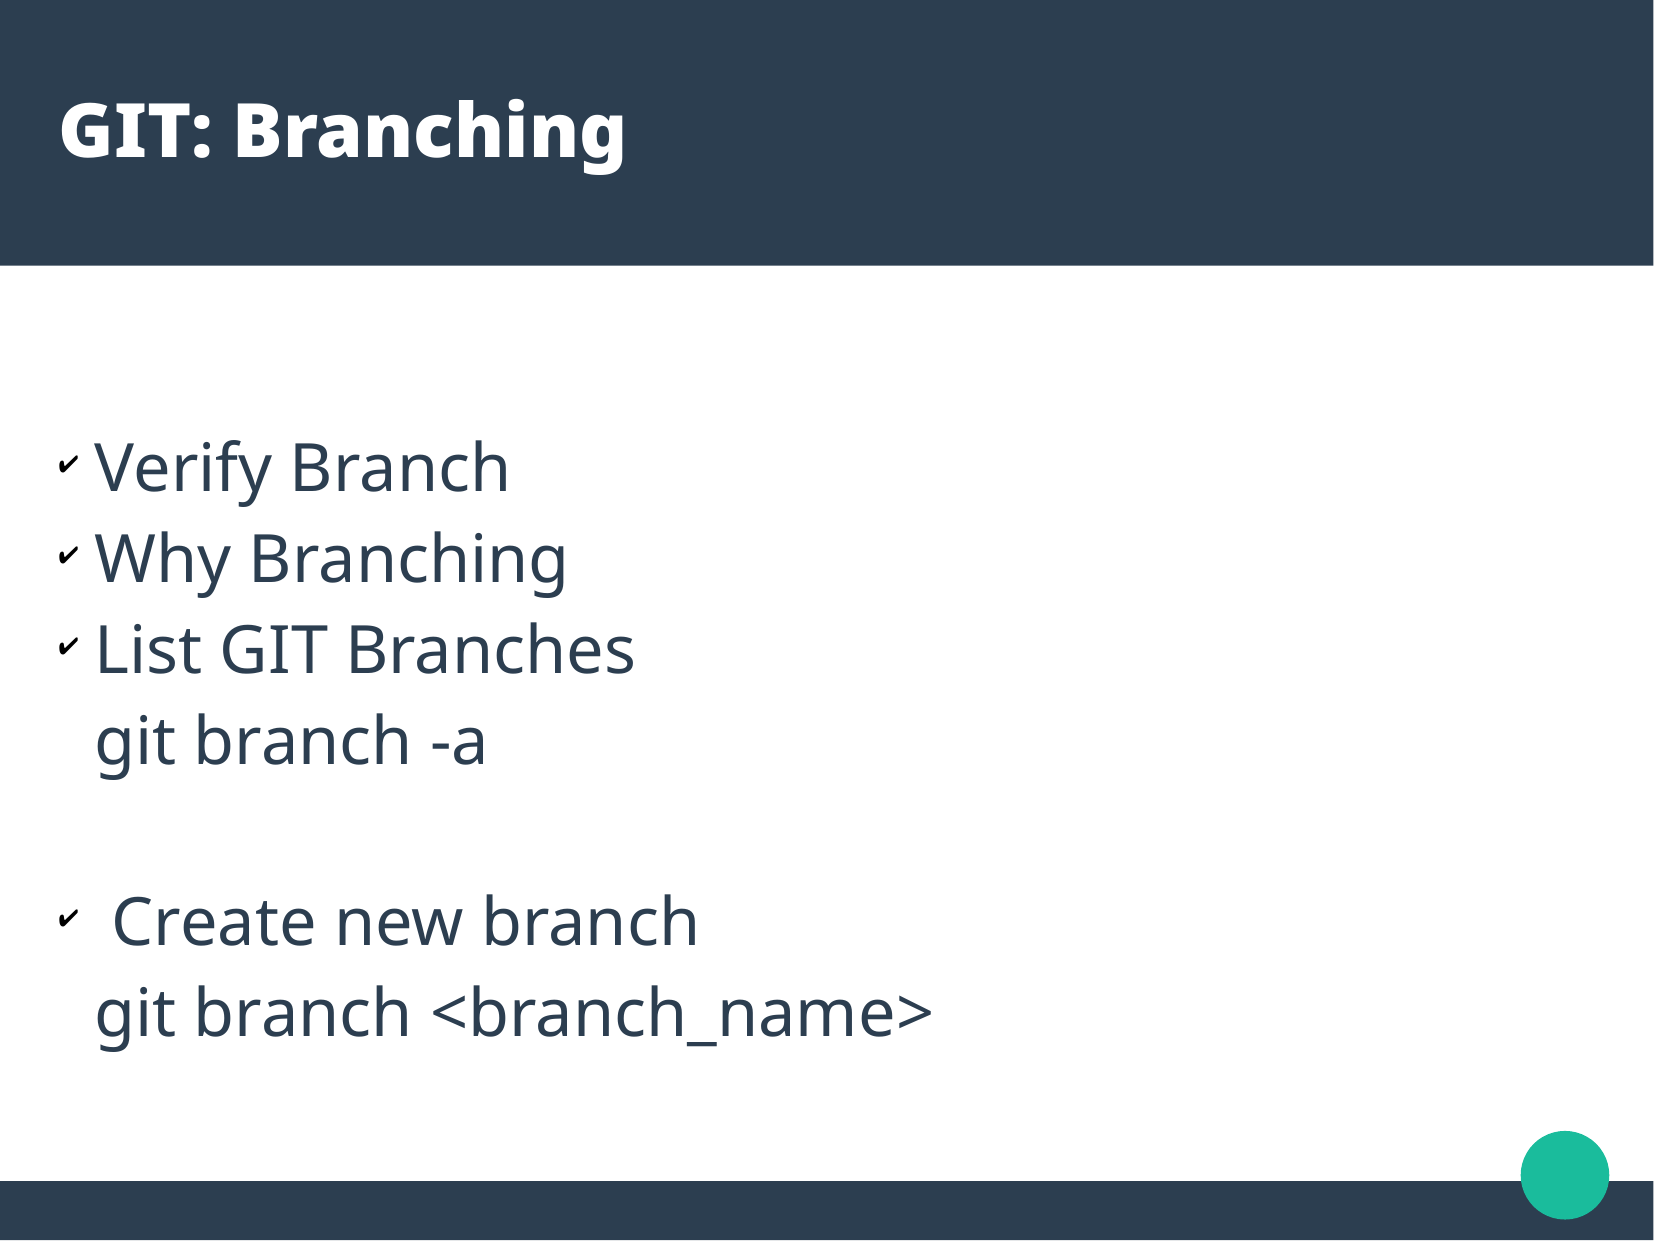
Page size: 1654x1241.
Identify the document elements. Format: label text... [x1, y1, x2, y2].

subtitle Verify Branch Why Branching List GIT Branches git branch -a Create new branch git branch <branch_name> [59, 271, 1595, 1205]
title GIT: Branching [59, 40, 1595, 216]
